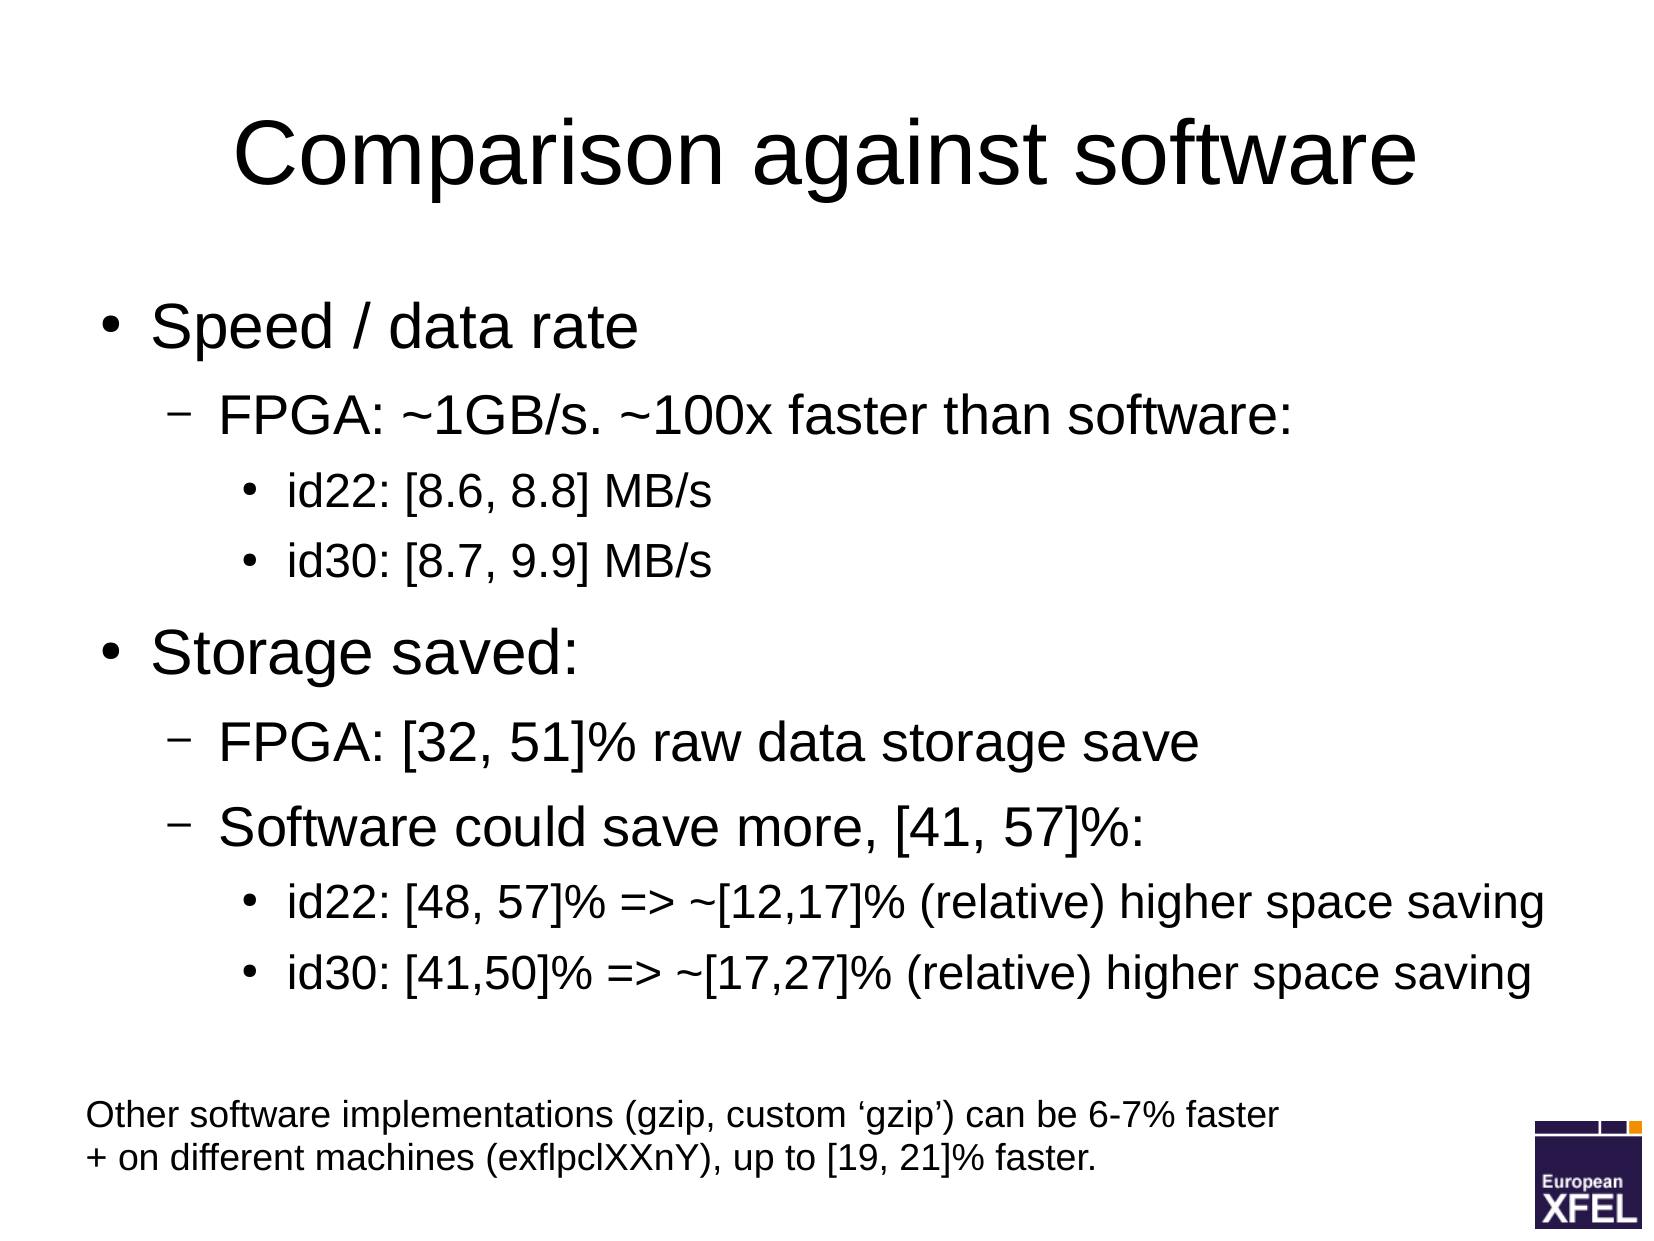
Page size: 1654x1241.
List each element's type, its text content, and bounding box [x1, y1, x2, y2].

picture [1535, 1121, 1642, 1229]
title Comparison against software [82, 49, 1571, 257]
list Speed / data rate FPGA: ~1GB/s. ~100x faster than software: id22: [8.6, 8.8] MB/s id30: [8.7, 9.9] MB/s Storage saved: FPGA: [32, 51]% raw data storage save Software could save more, [41, 57]%: id22: [48, 57]% => ~[12,17]% (relative) higher space saving id30: [41,50]% => ~[17,27]% (relative) higher space saving [82, 290, 1571, 1010]
text_box Other software implementations (gzip, custom ‘gzip’) can be 6-7% faster + on different machines (exflpclXXnY), up to [19, 21]% faster. [70, 1086, 1335, 1186]
